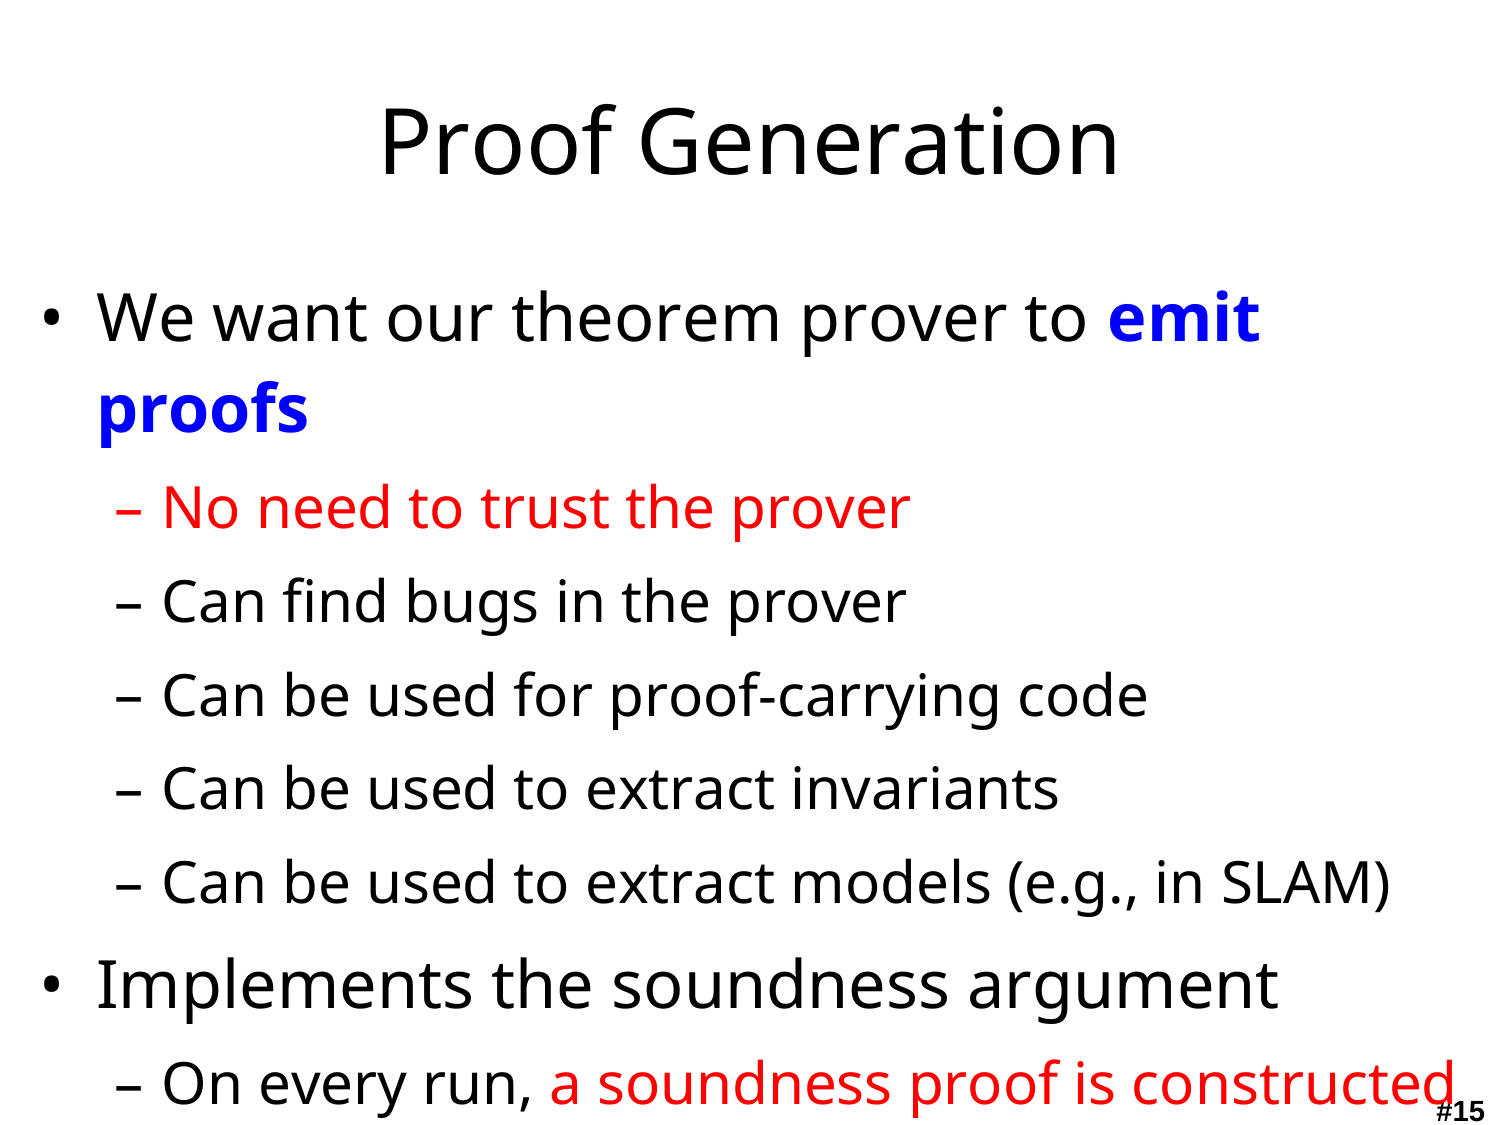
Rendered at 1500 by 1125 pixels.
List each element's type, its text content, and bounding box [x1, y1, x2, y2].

title Proof Generation [24, 45, 1476, 233]
list We want our theorem prover to emit proofs No need to trust the prover Can find bugs in the prover Can be used for proof-carrying code Can be used to extract invariants Can be used to extract models (e.g., in SLAM) Implements the soundness argument On every run, a soundness proof is constructed [24, 262, 1476, 1101]
